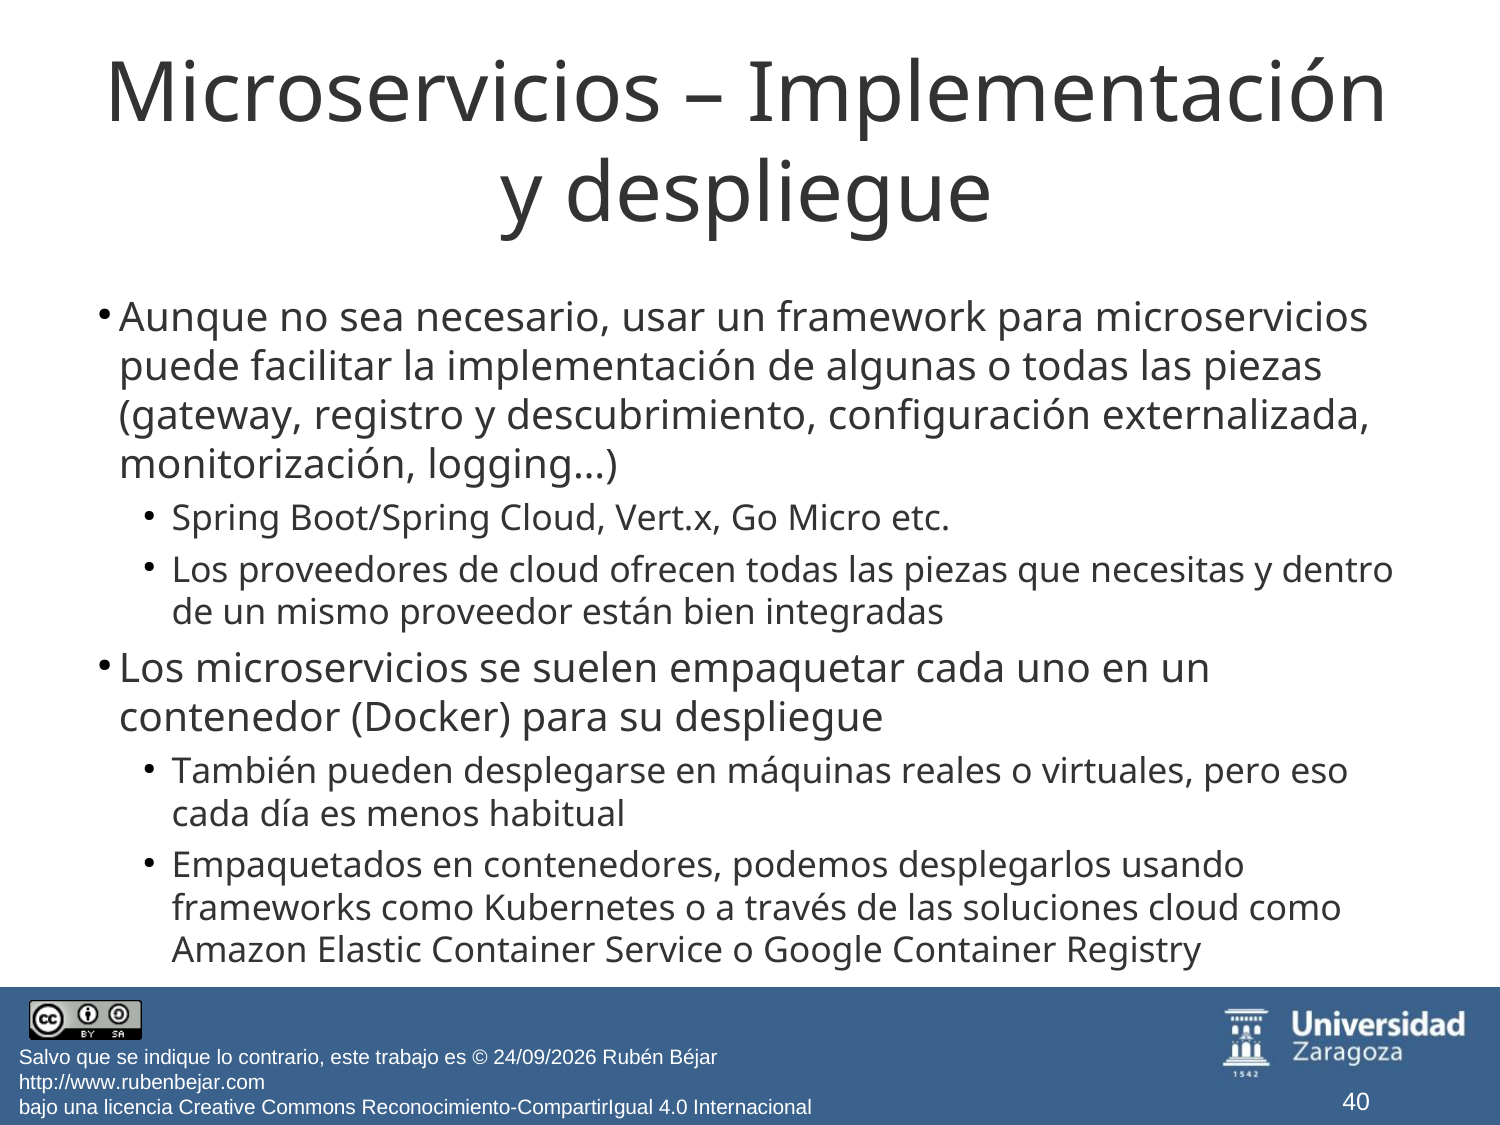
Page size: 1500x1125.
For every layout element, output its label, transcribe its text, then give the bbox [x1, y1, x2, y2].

picture [0, 987, 1500, 1125]
title Microservicios – Implementación y despliegue [74, 20, 1420, 257]
list Aunque no sea necesario, usar un framework para microservicios puede facilitar la implementación de algunas o todas las piezas (gateway, registro y descubrimiento, configuración externalizada, monitorización, logging…) Spring Boot/Spring Cloud, Vert.x, Go Micro etc. Los proveedores de cloud ofrecen todas las piezas que necesitas y dentro de un mismo proveedor están bien integradas Los microservicios se suelen empaquetar cada uno en un contenedor (Docker) para su despliegue También pueden desplegarse en máquinas reales o virtuales, pero eso cada día es menos habitual Empaquetados en contenedores, podemos desplegarlos usando frameworks como Kubernetes o a través de las soluciones cloud como Amazon Elastic Container Service o Google Container Registry [82, 283, 1418, 981]
